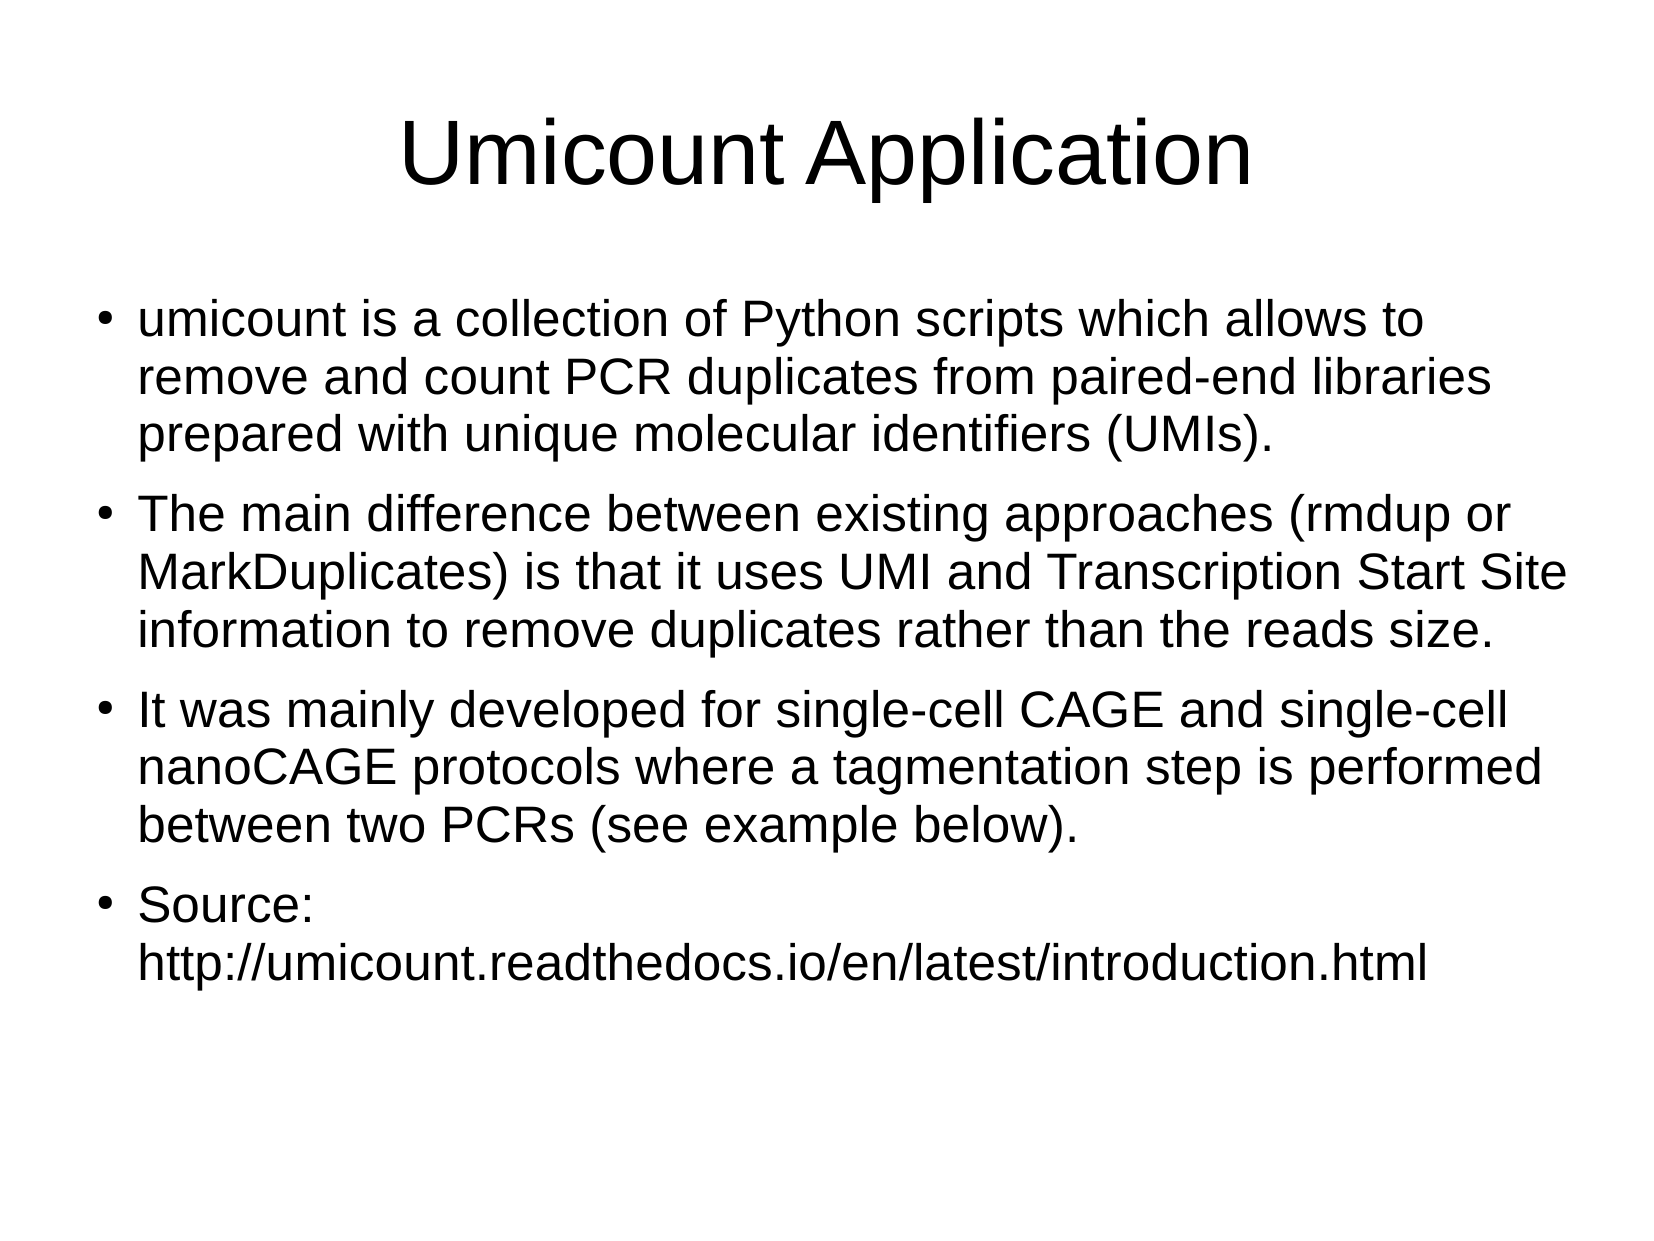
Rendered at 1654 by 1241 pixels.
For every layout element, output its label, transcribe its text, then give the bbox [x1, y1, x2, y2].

title Umicount Application [82, 49, 1571, 257]
list umicount is a collection of Python scripts which allows to remove and count PCR duplicates from paired-end libraries prepared with unique molecular identifiers (UMIs). The main difference between existing approaches (rmdup or MarkDuplicates) is that it uses UMI and Transcription Start Site information to remove duplicates rather than the reads size. It was mainly developed for single-cell CAGE and single-cell nanoCAGE protocols where a tagmentation step is performed between two PCRs (see example below). Source: http://umicount.readthedocs.io/en/latest/introduction.html [82, 290, 1571, 1010]
